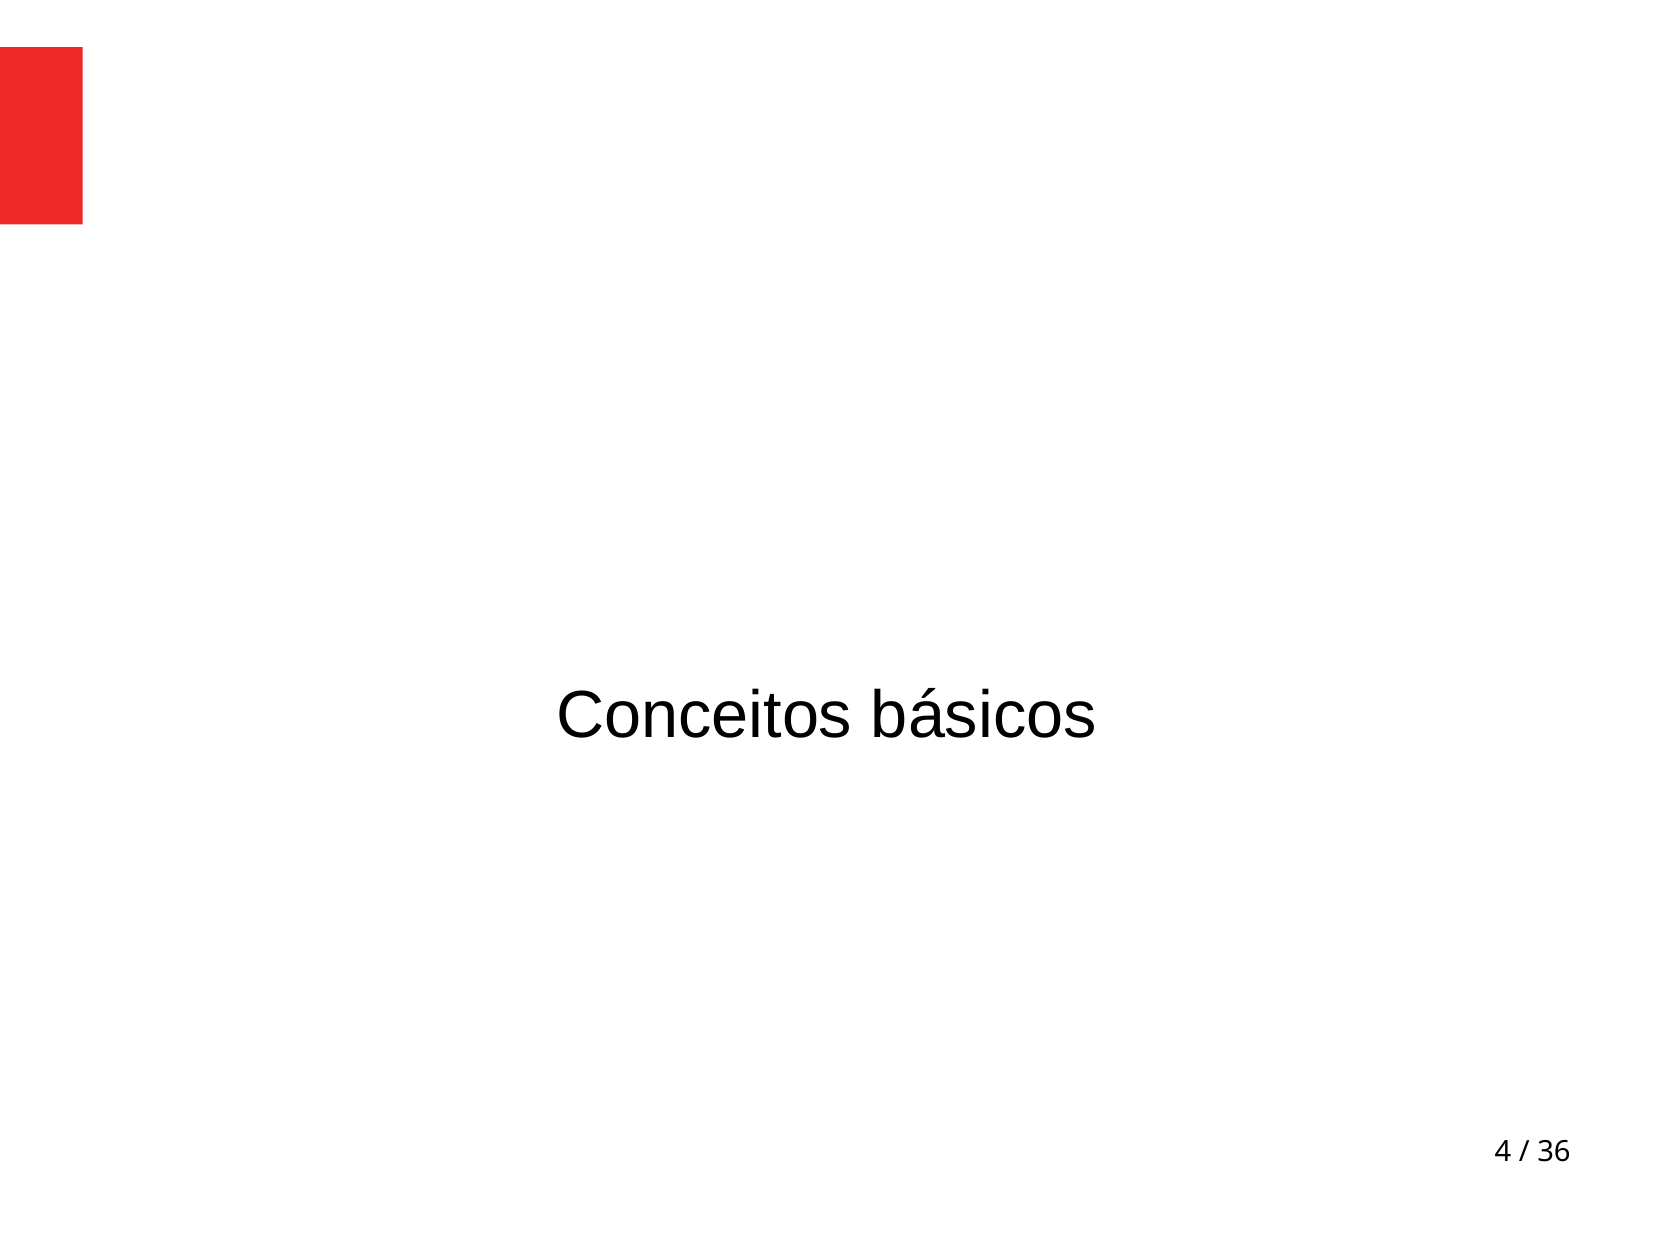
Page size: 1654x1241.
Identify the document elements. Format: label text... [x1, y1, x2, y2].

subtitle Conceitos básicos [118, 354, 1536, 1074]
